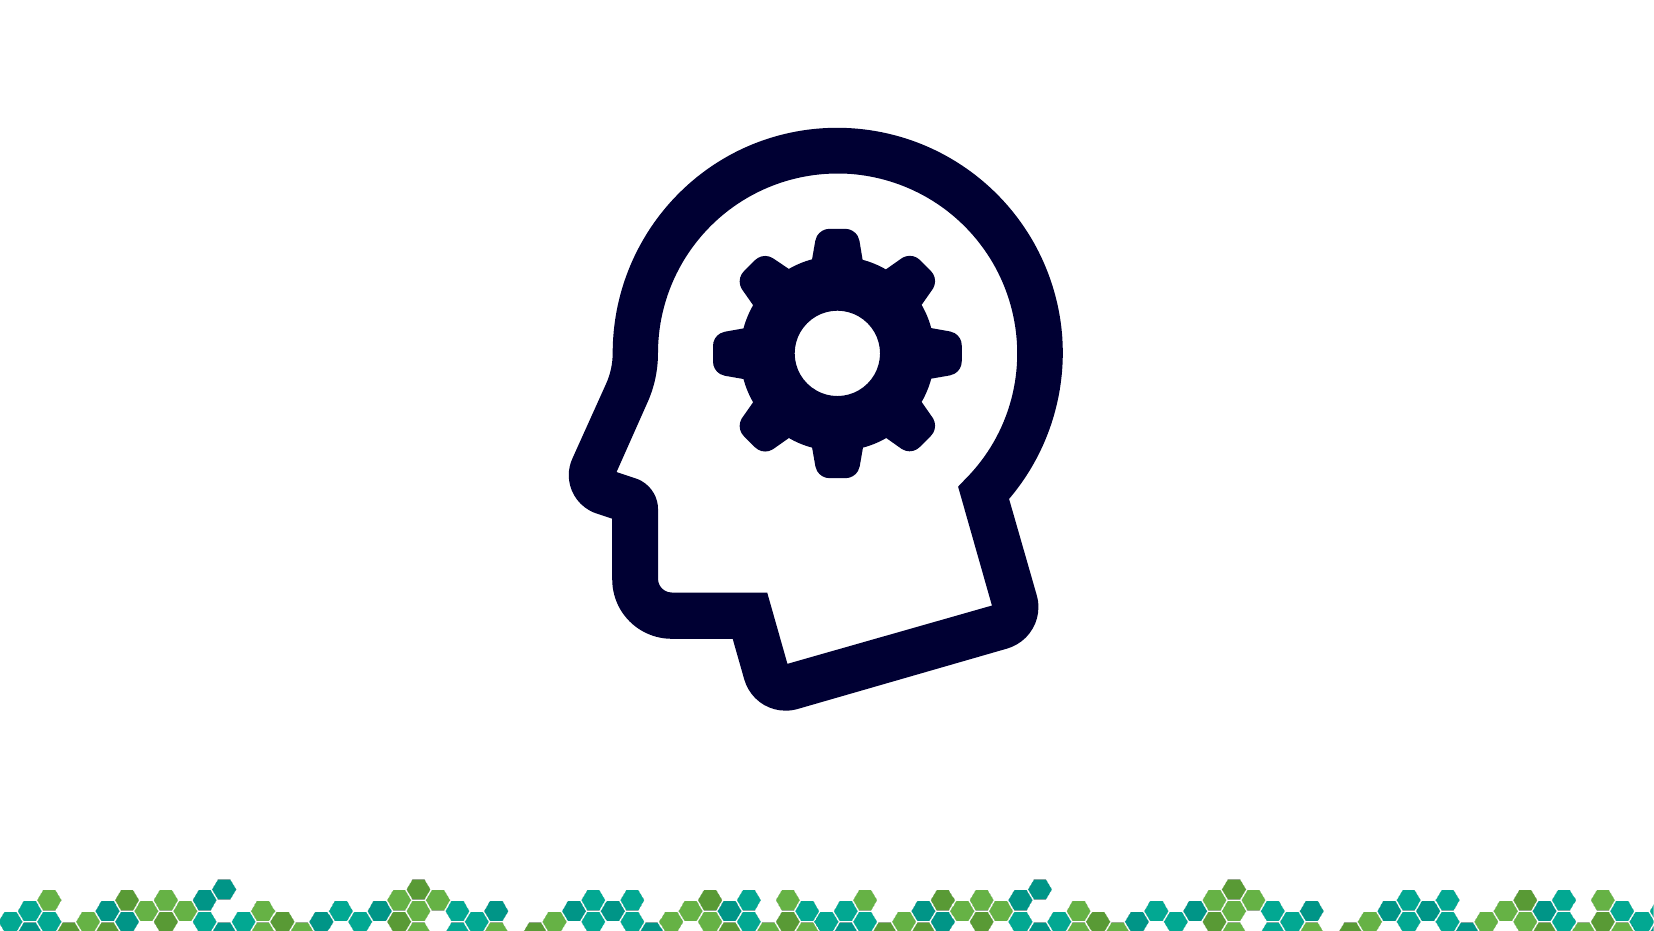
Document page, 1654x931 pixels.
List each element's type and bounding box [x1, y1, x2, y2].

picture [517, 120, 1115, 718]
picture [0, 871, 1654, 931]
